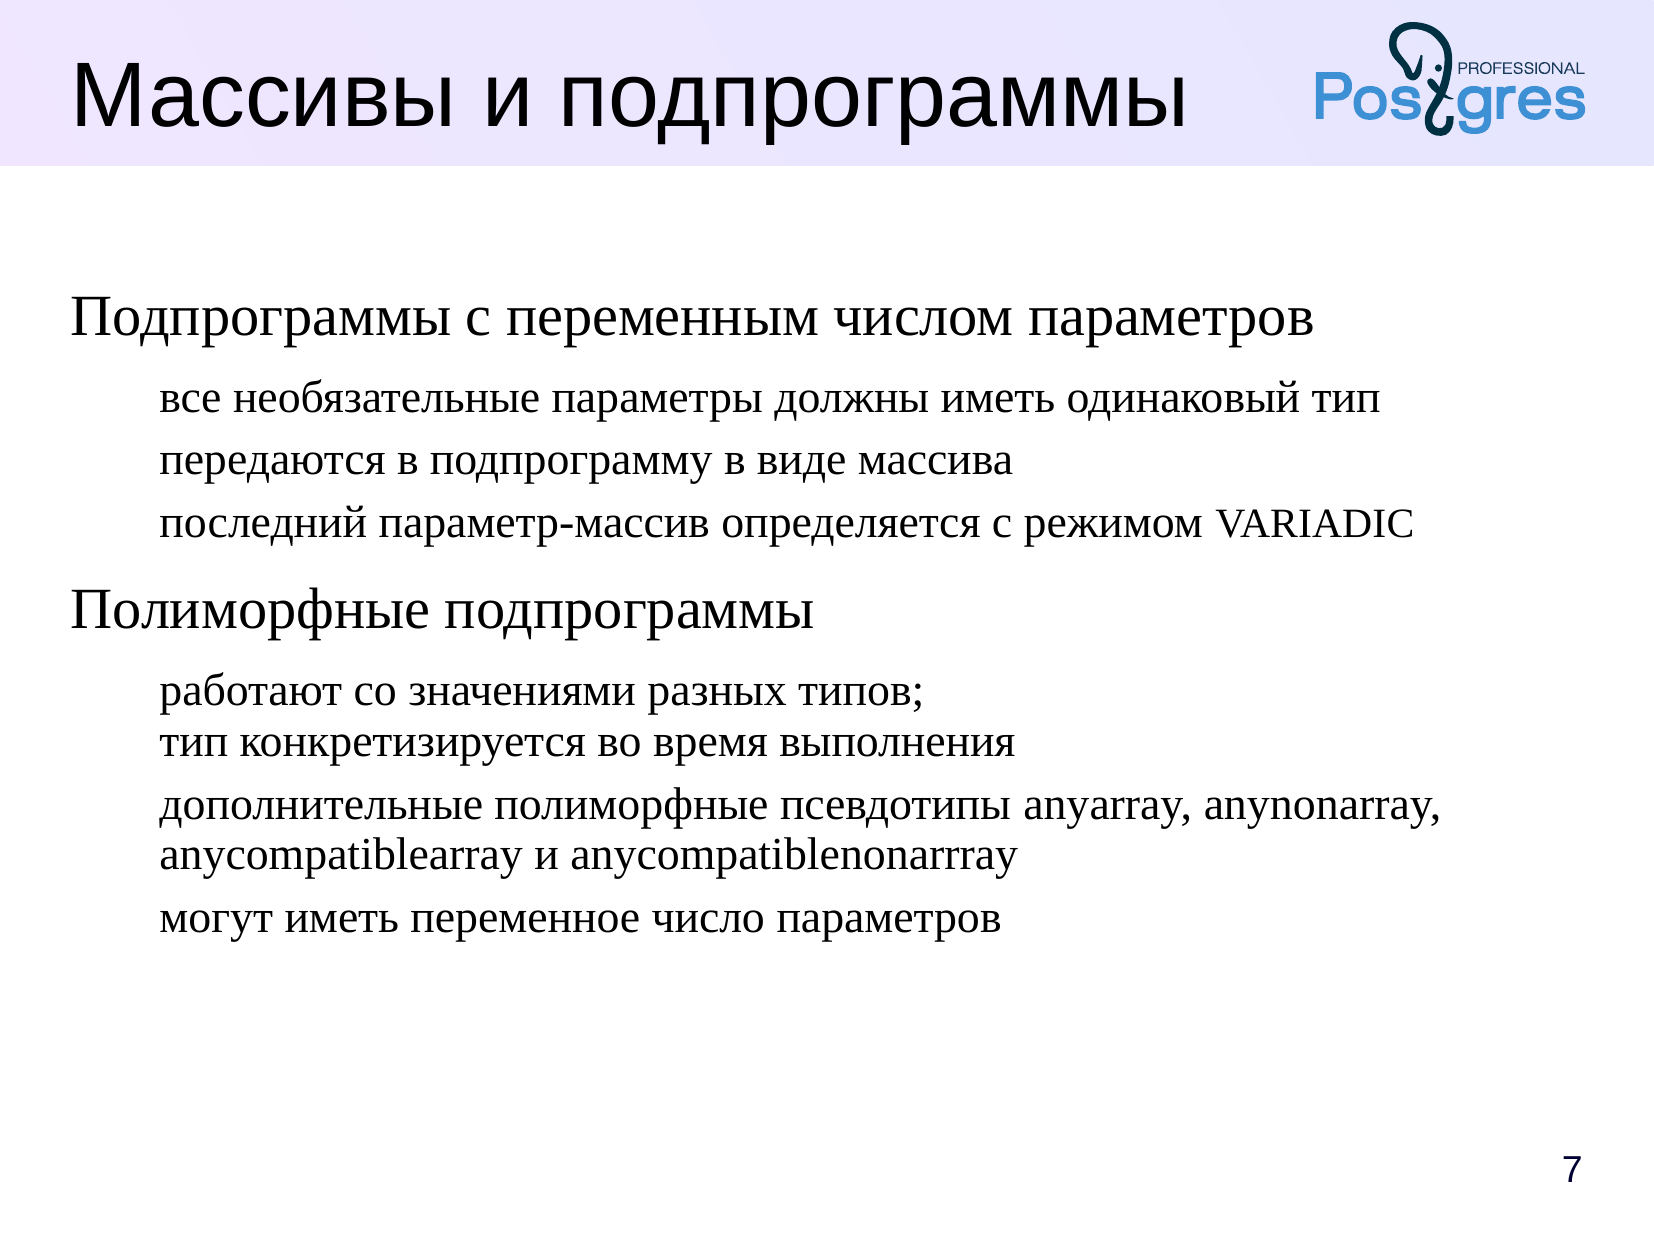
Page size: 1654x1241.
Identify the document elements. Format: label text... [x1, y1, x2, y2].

list Подпрограммы с переменным числом параметров все необязательные параметры должны иметь одинаковый тип передаются в подпрограмму в виде массива последний параметр-массив определяется с режимом VARIADIC Полиморфные подпрограммы работают со значениями разных типов; тип конкретизируется во время выполнения дополнительные полиморфные псевдотипы anyarray, anynonarray, anycompatiblearray и anycompatiblenonarrray могут иметь переменное число параметров [70, 283, 1583, 1141]
title Массивы и подпрограммы [70, 43, 1241, 147]
